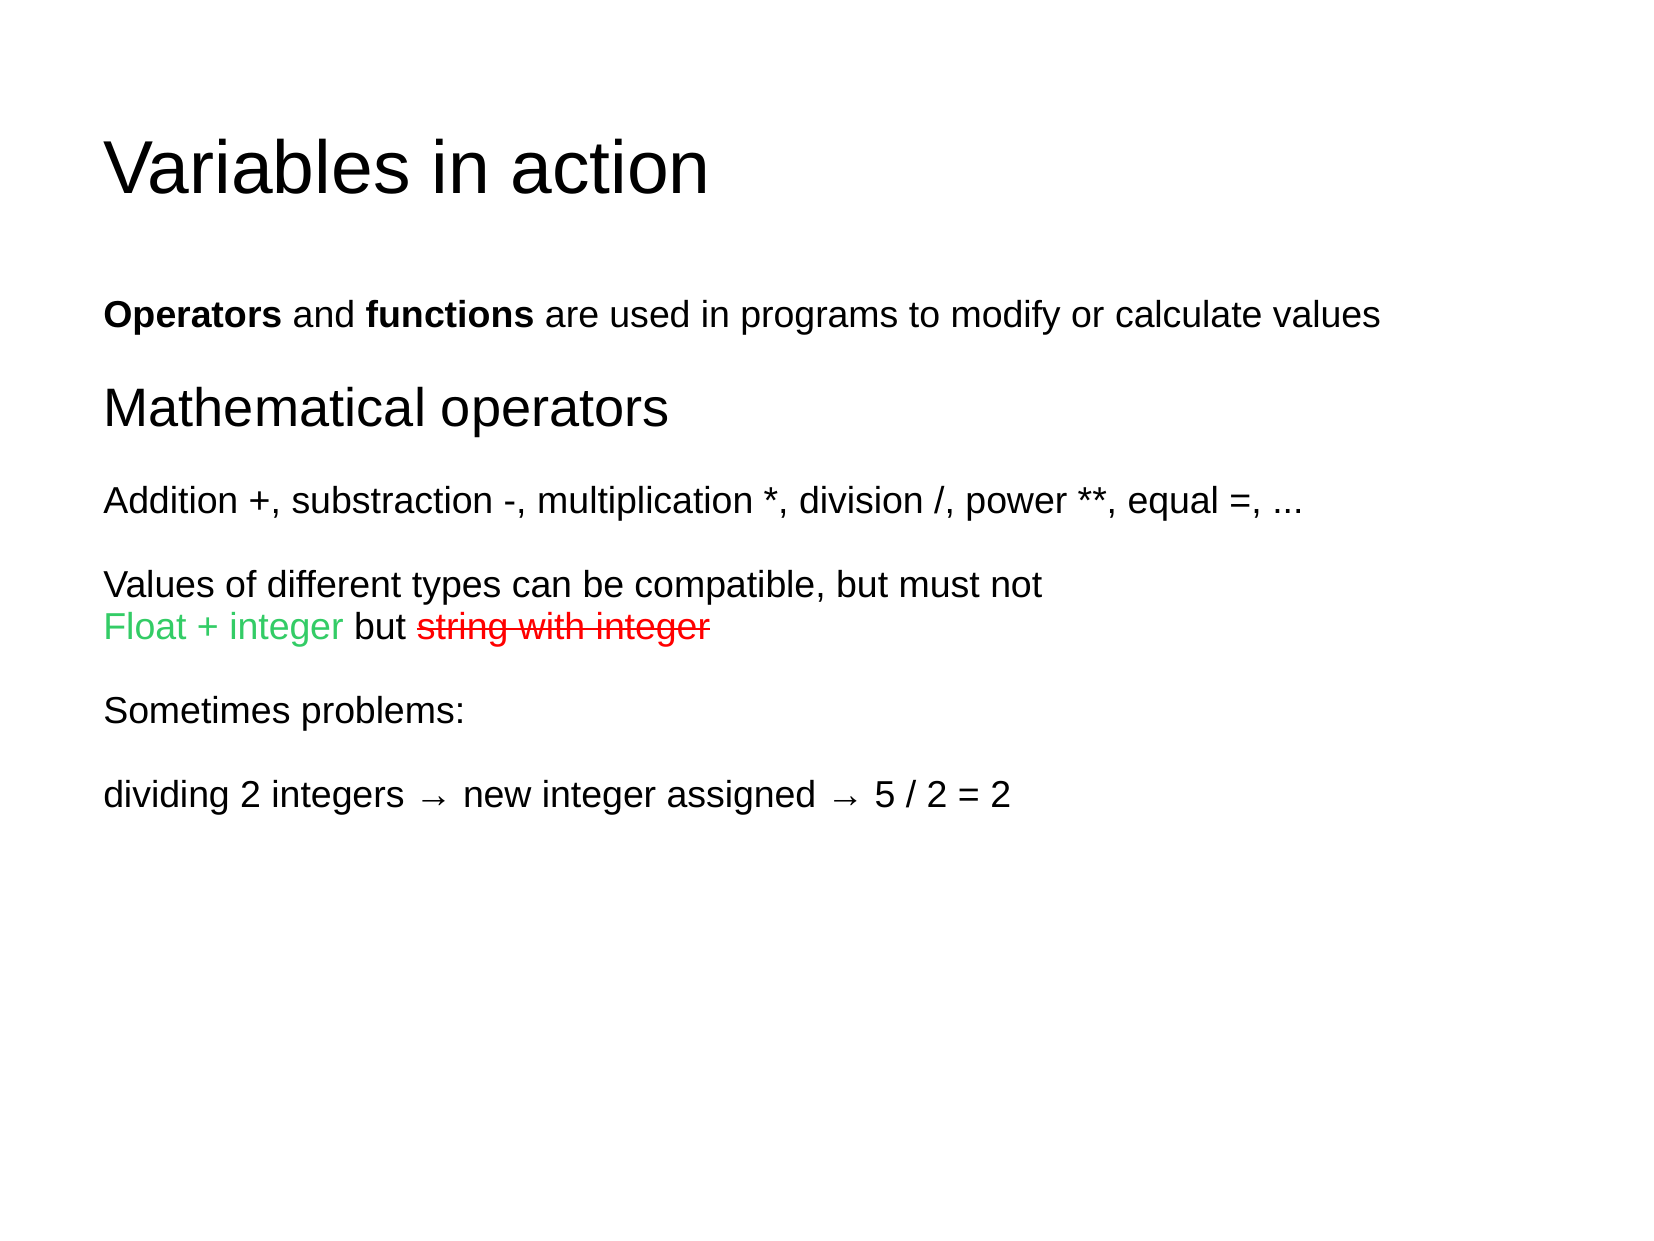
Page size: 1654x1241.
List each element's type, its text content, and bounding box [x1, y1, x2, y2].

text_box Variables in action Operators and functions are used in programs to modify or calculate values Mathematical operators Addition +, substraction -, multiplication *, division /, power **, equal =, ... Values of different types can be compatible, but must not Float + integer but string with integer Sometimes problems: dividing 2 integers → new integer assigned → 5 / 2 = 2 [88, 118, 1565, 926]
